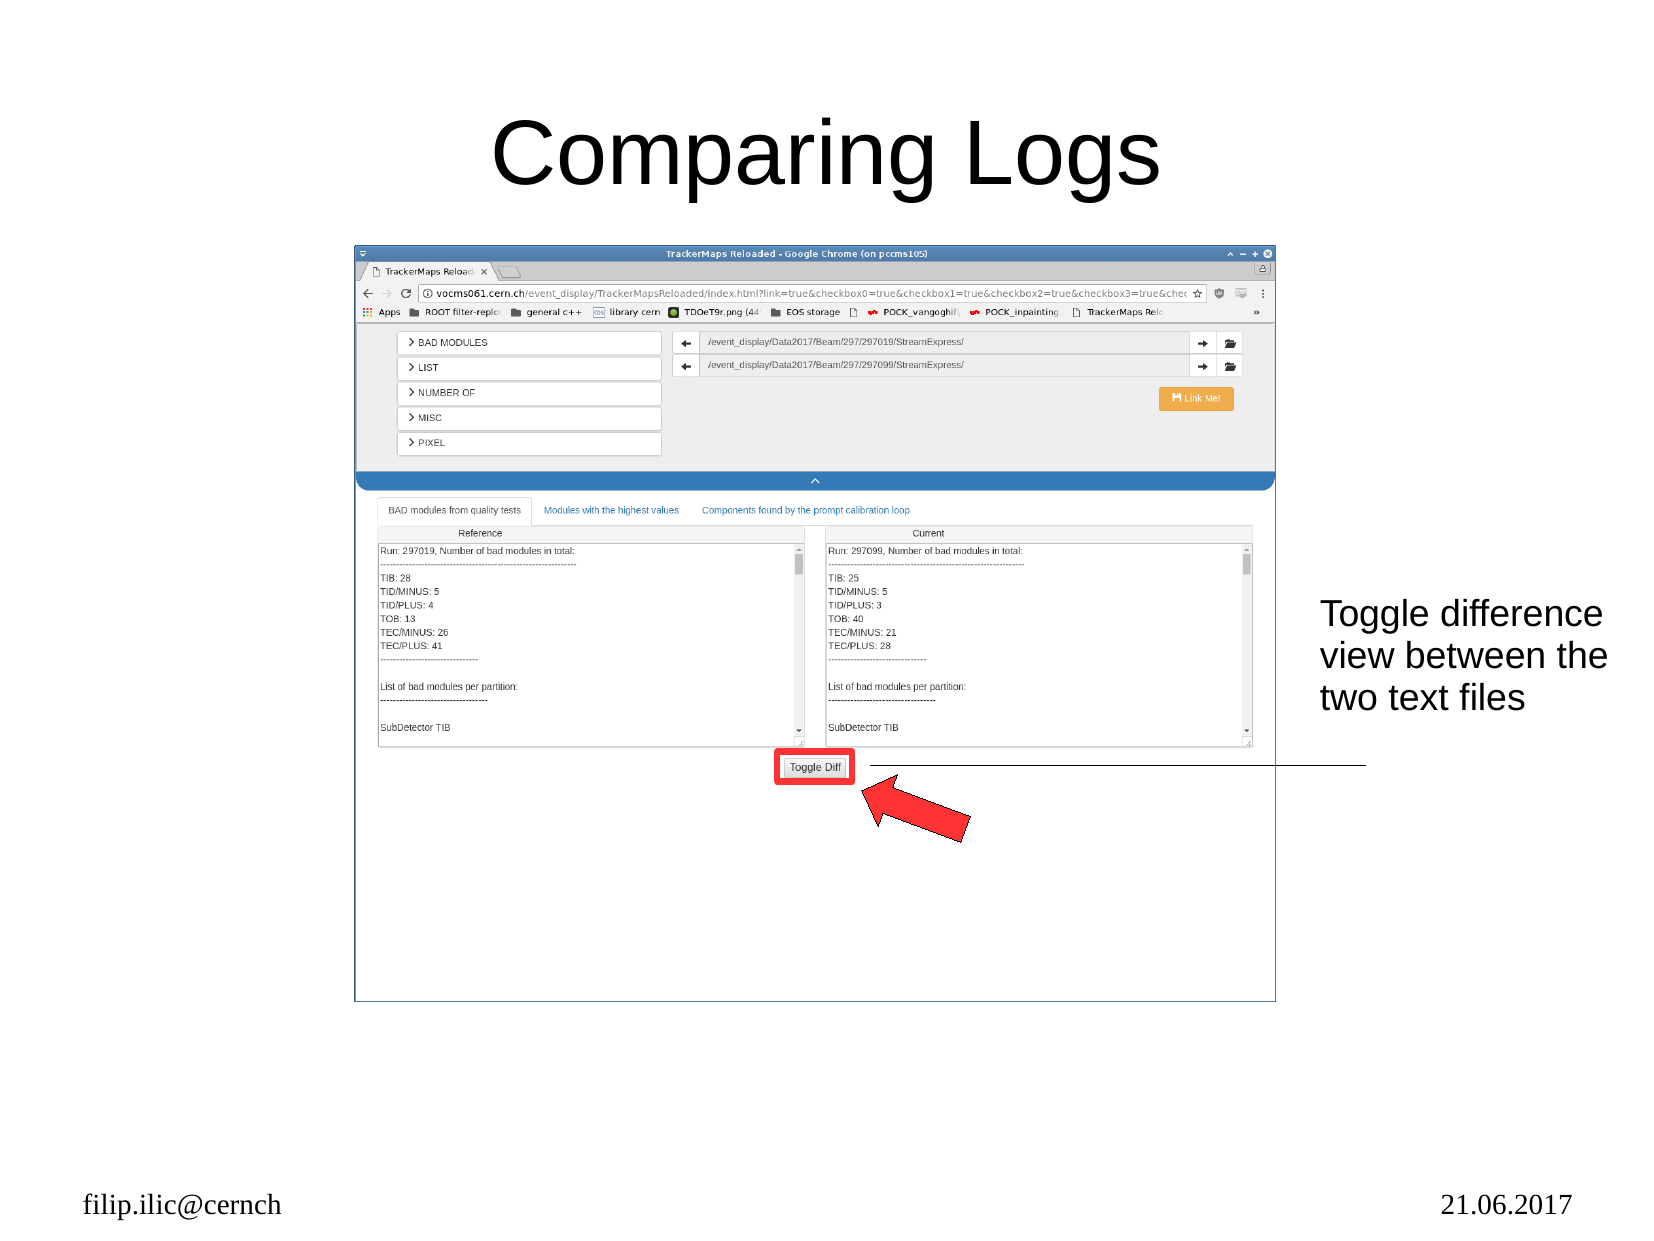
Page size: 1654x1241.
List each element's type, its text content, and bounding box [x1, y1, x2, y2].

text_box Toggle difference view between the two text files [1305, 585, 1624, 736]
text_box [861, 774, 971, 843]
title Comparing Logs [82, 49, 1571, 257]
picture [354, 257, 1276, 1002]
text_box [777, 751, 853, 782]
